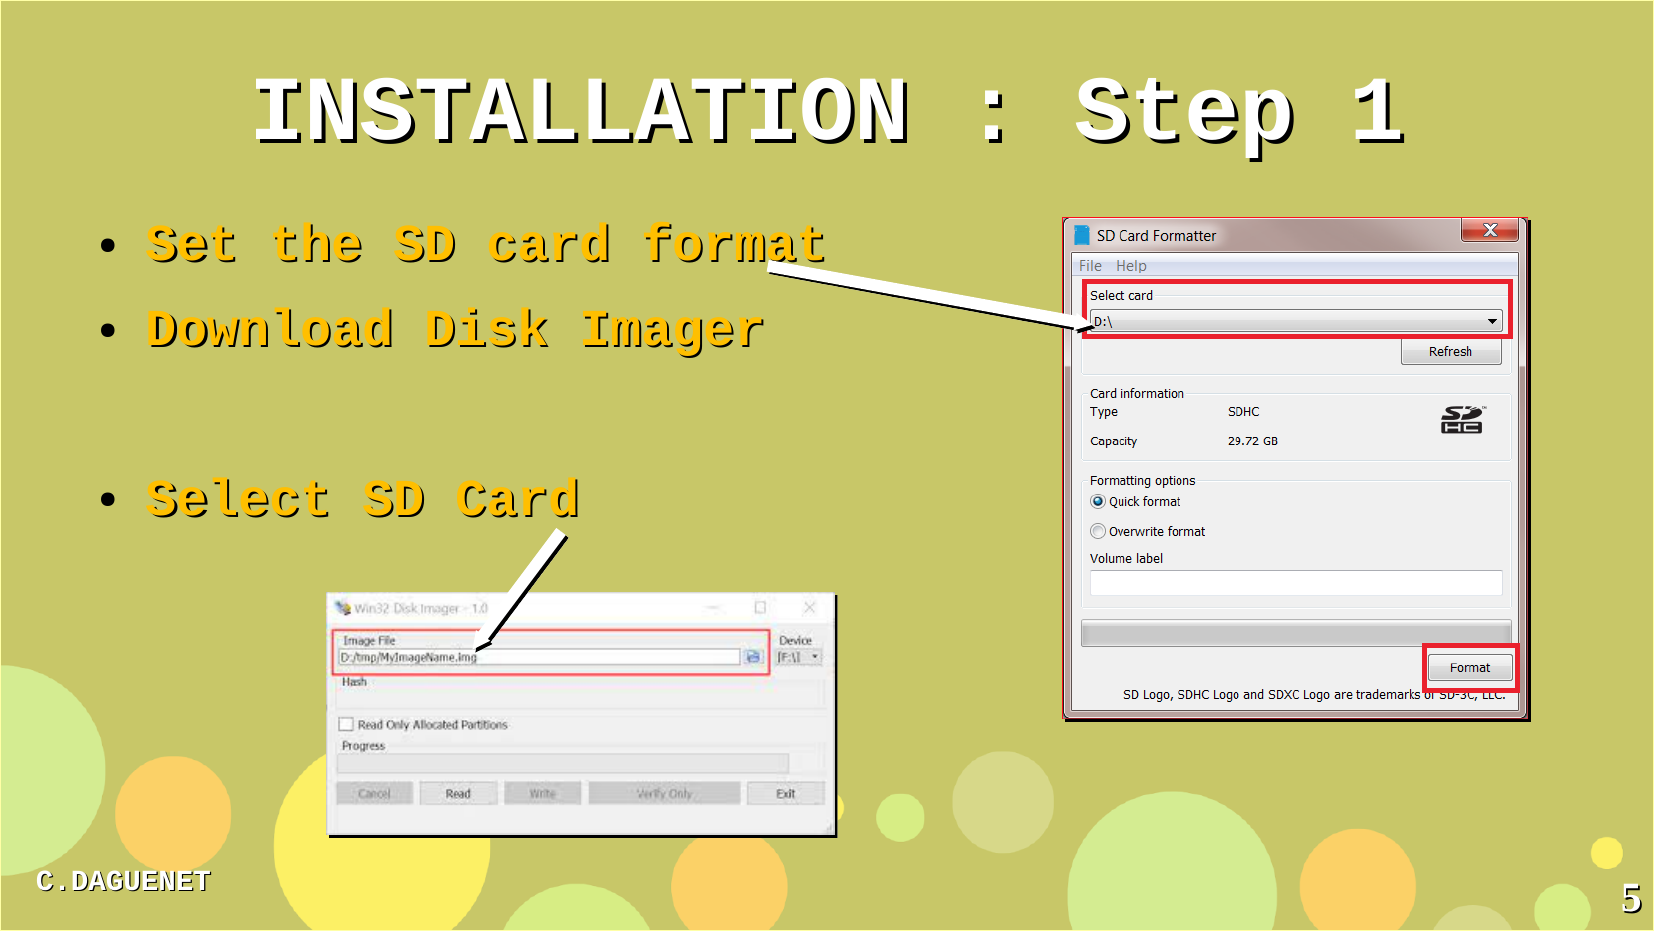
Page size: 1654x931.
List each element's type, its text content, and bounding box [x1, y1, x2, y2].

list Set the SD card format Download Disk Imager Select SD Card [82, 217, 1062, 532]
picture [1062, 217, 1528, 719]
picture [326, 592, 835, 835]
title INSTALLATION : Step 1 [82, 37, 1571, 193]
